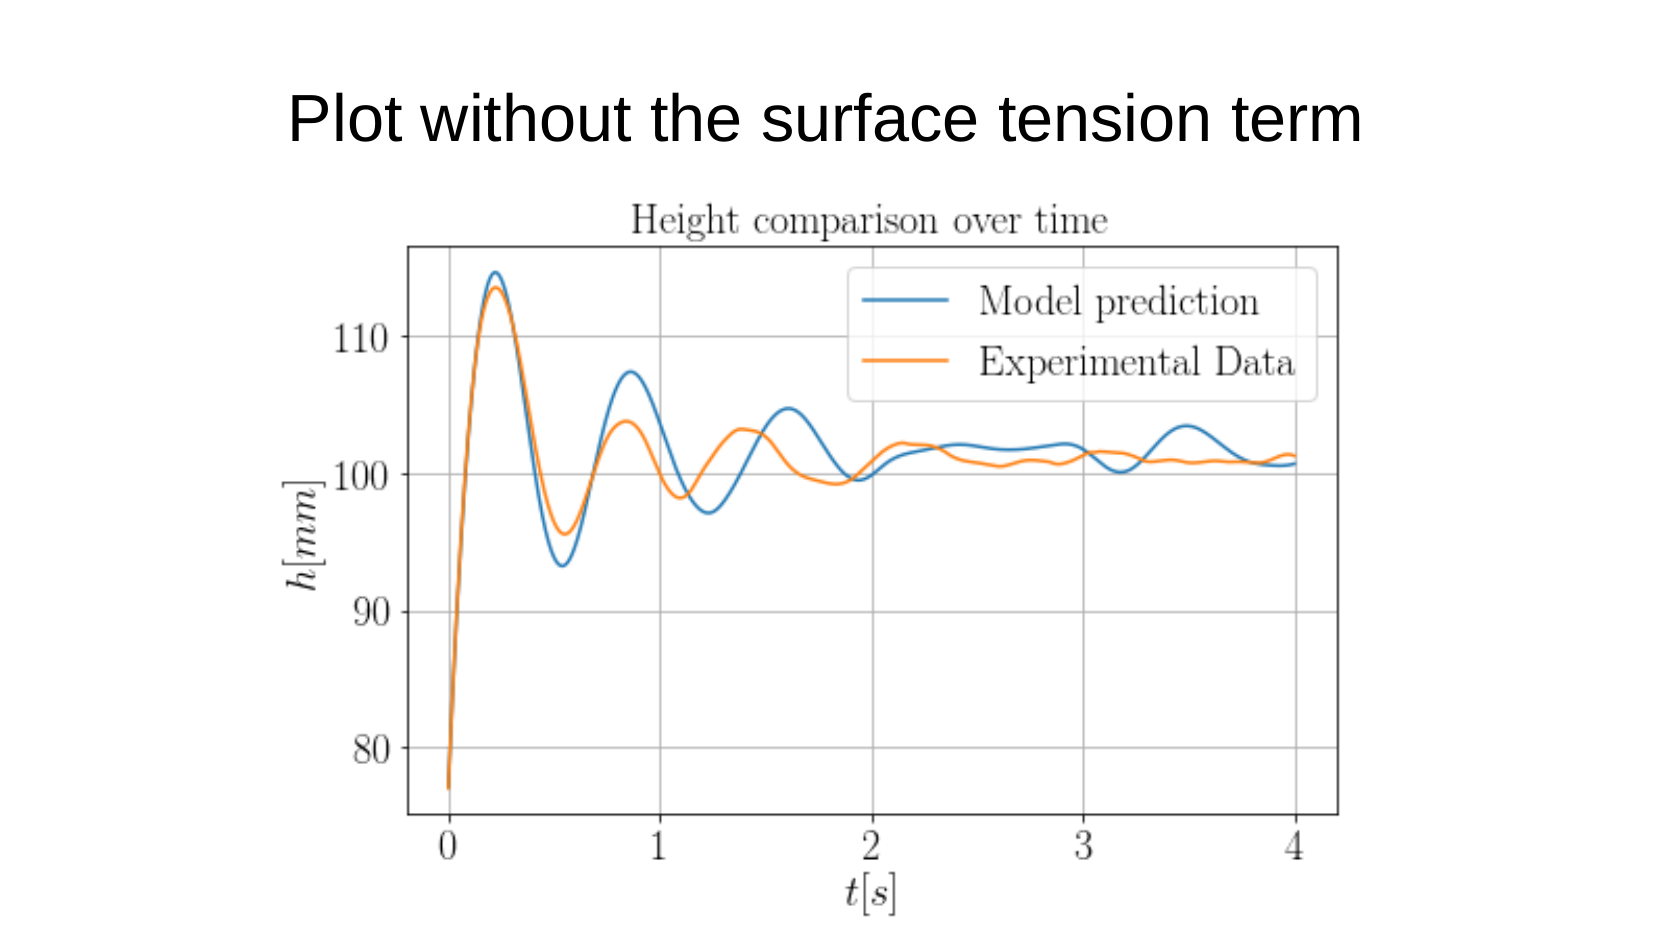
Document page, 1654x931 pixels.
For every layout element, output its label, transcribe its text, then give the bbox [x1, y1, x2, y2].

title Plot without the surface tension term [82, 37, 1571, 193]
picture [270, 192, 1352, 931]
